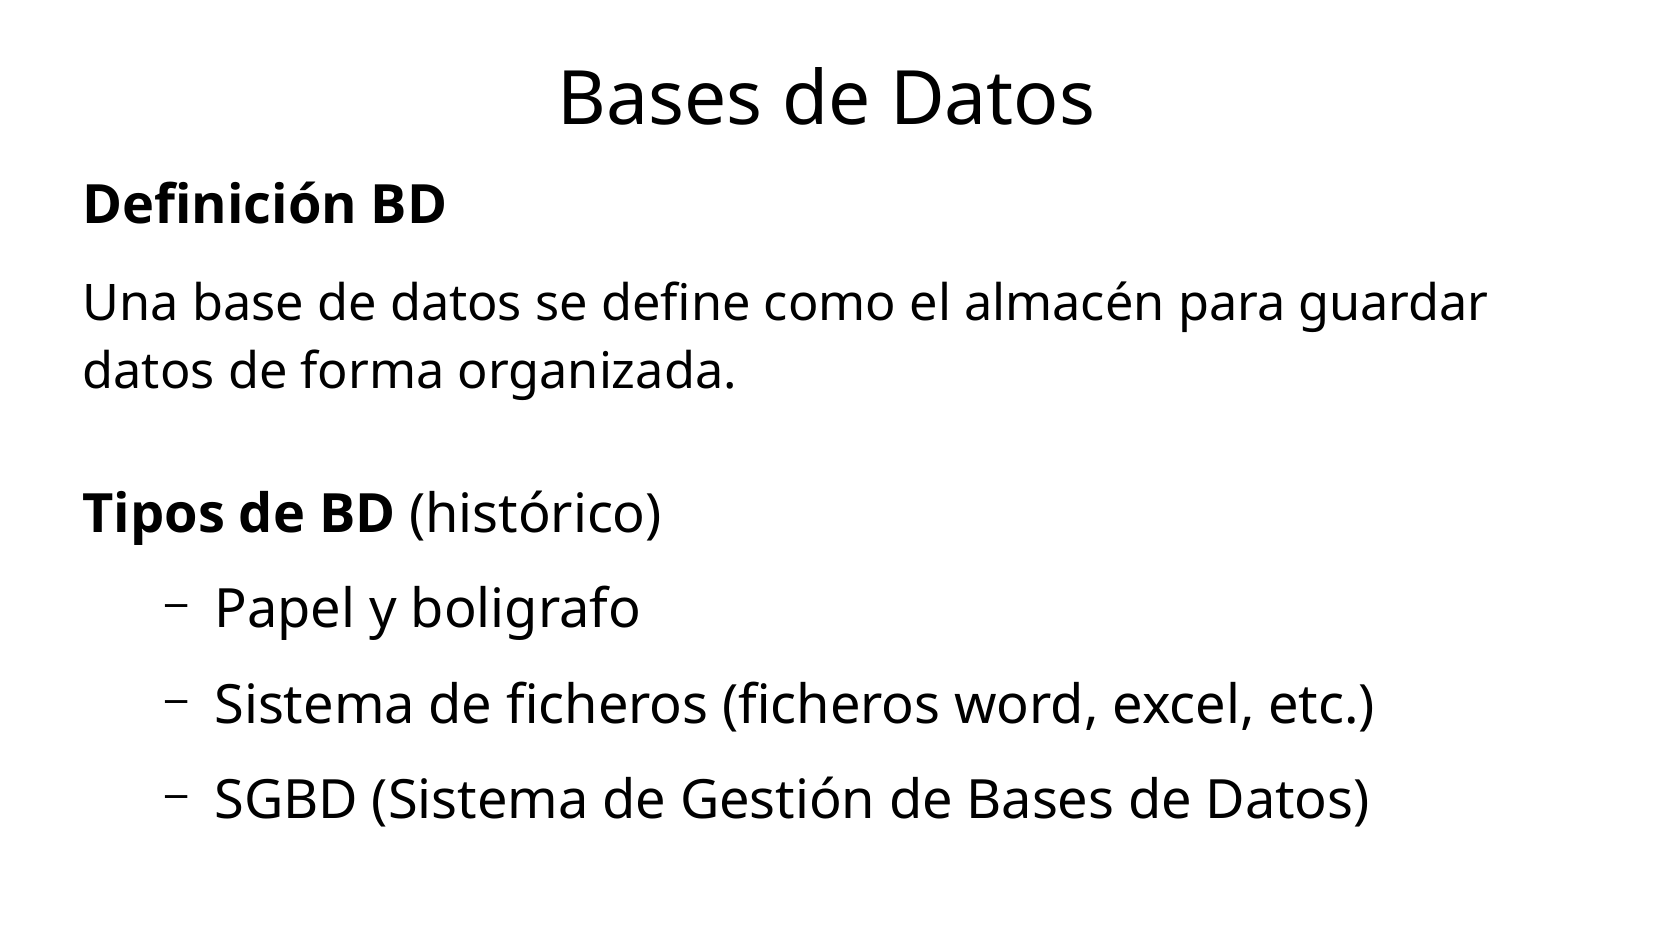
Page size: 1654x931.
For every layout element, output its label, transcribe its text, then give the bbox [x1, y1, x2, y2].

title Bases de Datos [82, 37, 1571, 154]
list Definición BD Una base de datos se define como el almacén para guardar datos de forma organizada. Tipos de BD (histórico) Papel y boligrafo Sistema de ficheros (ficheros word, excel, etc.) SGBD (Sistema de Gestión de Bases de Datos) [82, 165, 1571, 839]
